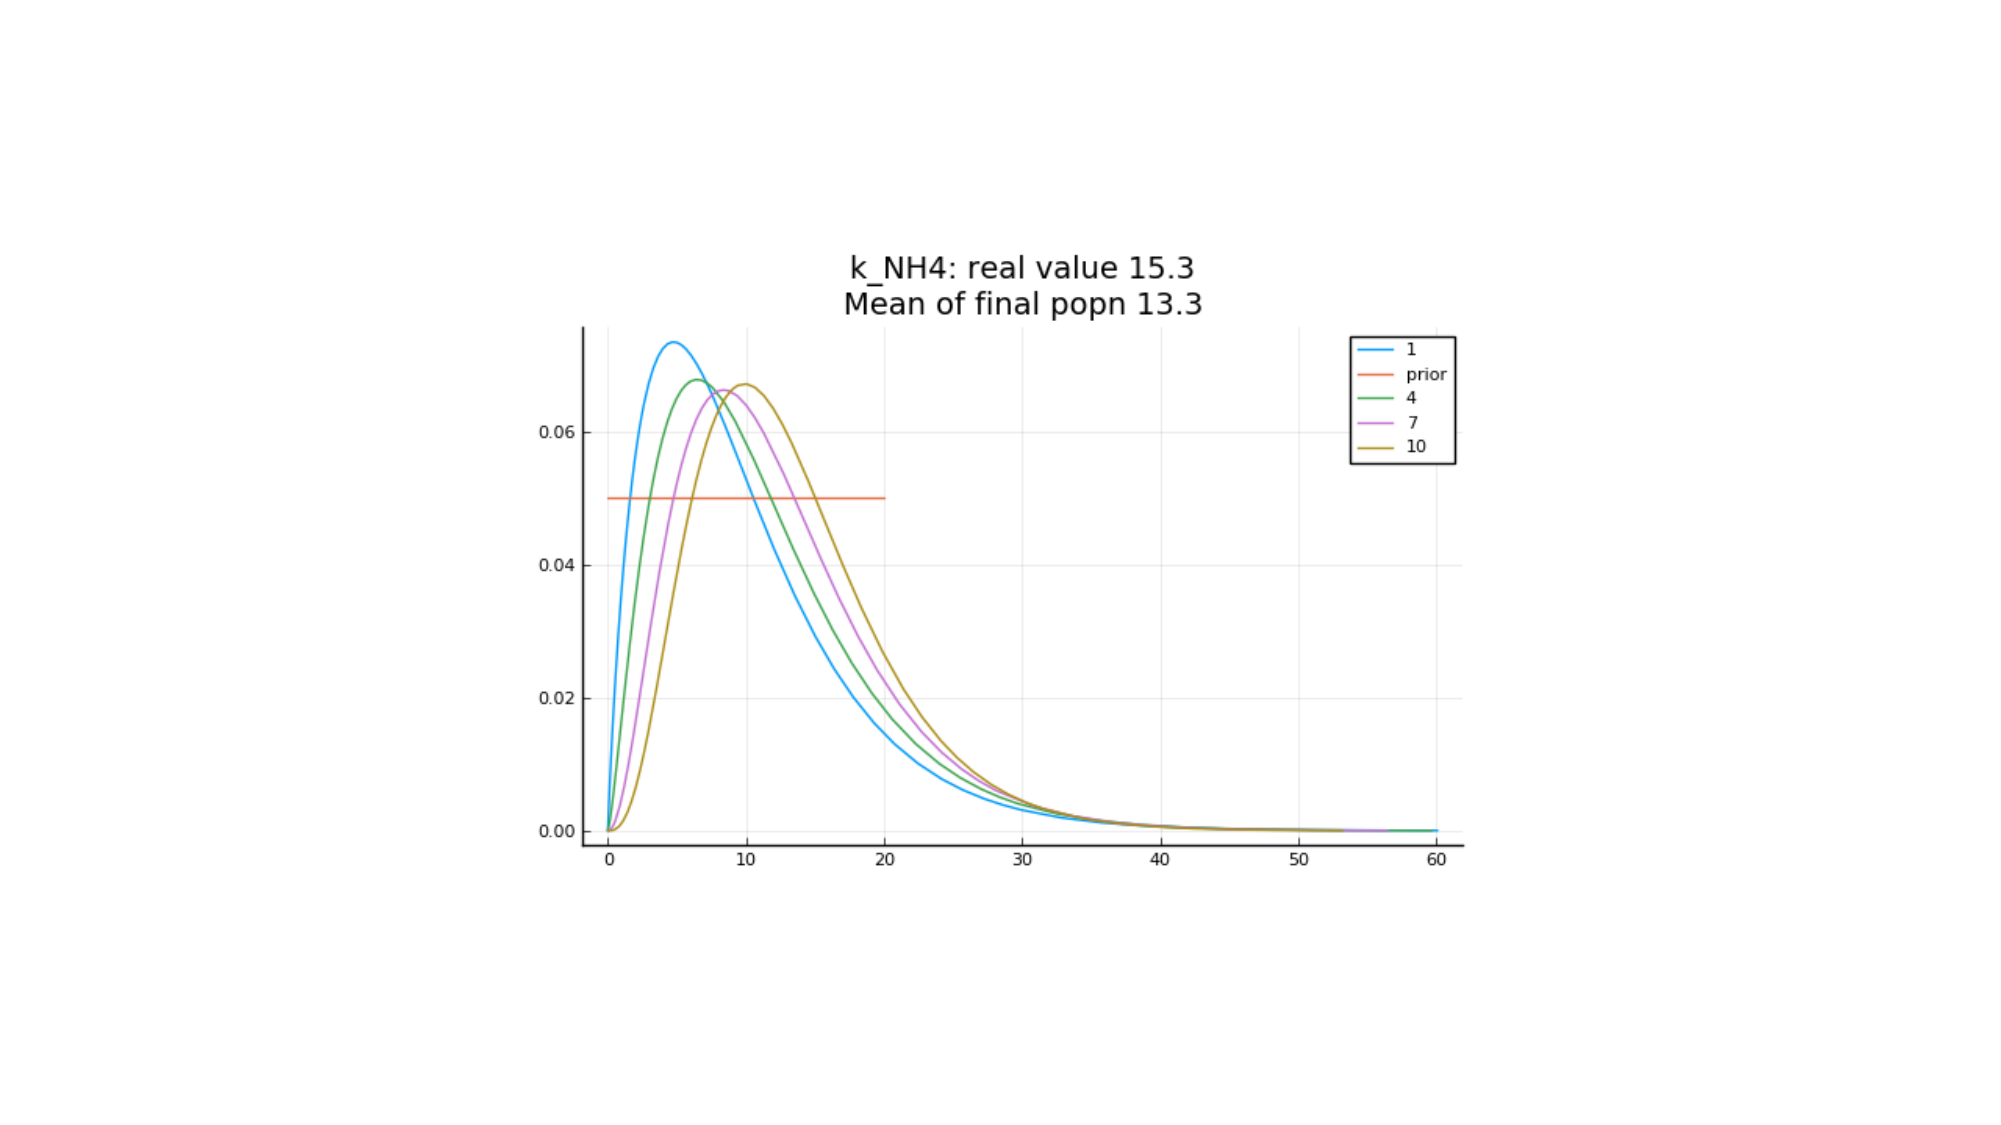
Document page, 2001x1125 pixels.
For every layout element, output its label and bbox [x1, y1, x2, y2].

picture [531, 249, 1469, 875]
